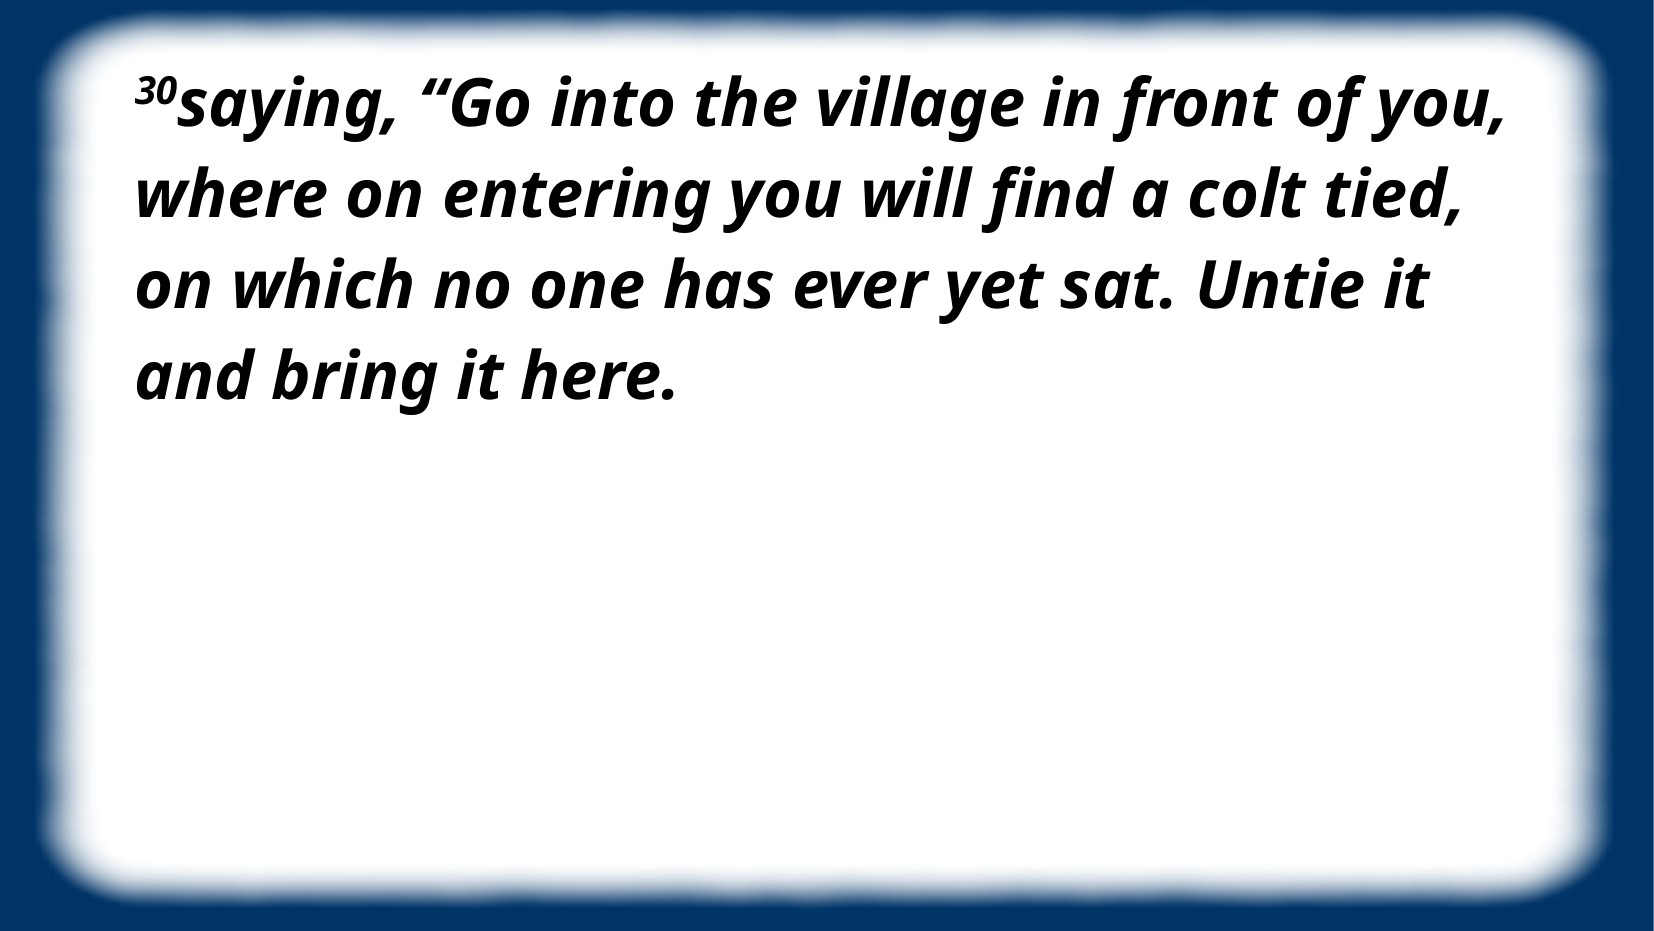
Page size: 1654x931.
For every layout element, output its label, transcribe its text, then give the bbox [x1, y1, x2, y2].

text_box 30saying, “Go into the village in front of you, where on entering you will find a colt tied, on which no one has ever yet sat. Untie it and bring it here. [120, 48, 1537, 421]
picture [0, 0, 1654, 931]
